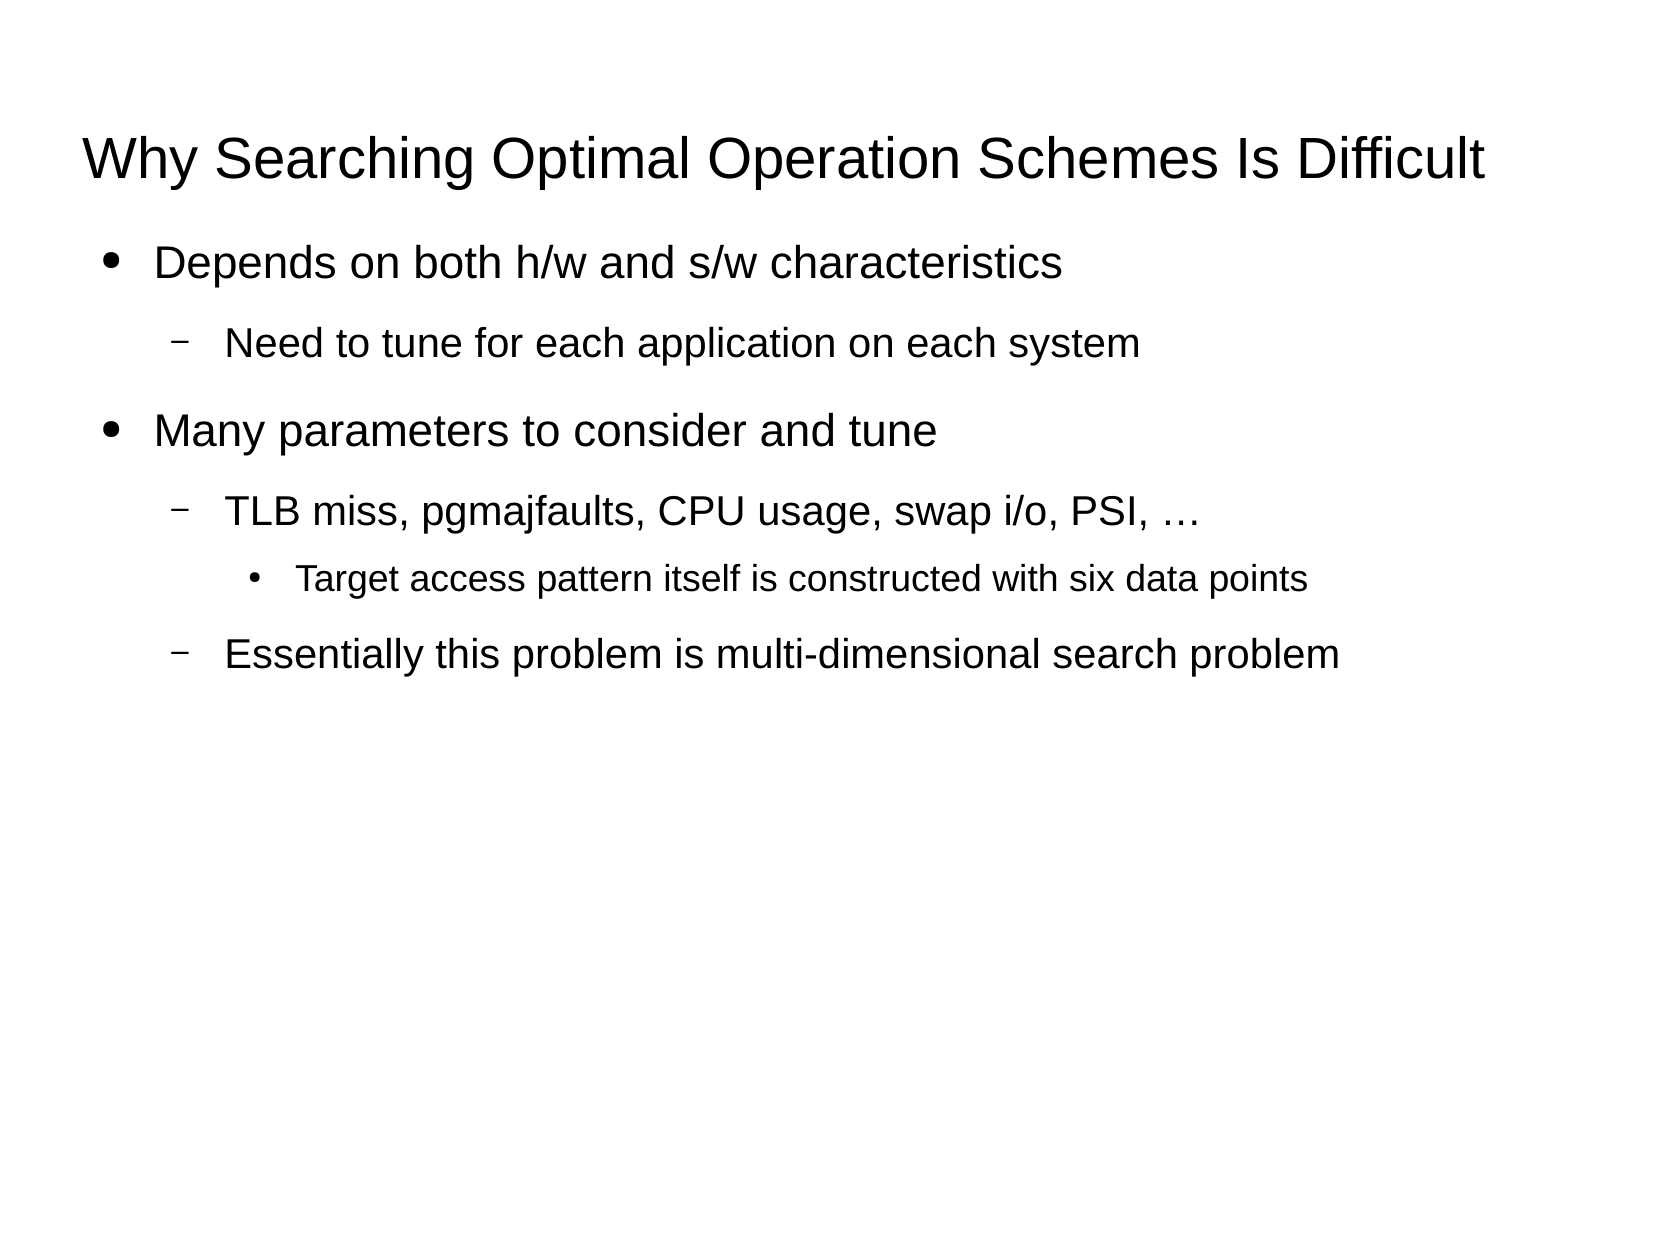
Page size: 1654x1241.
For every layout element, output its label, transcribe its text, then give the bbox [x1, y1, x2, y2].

title Why Searching Optimal Operation Schemes Is Difficult [82, 108, 1571, 210]
list Depends on both h/w and s/w characteristics Need to tune for each application on each system Many parameters to consider and tune TLB miss, pgmajfaults, CPU usage, swap i/o, PSI, … Target access pattern itself is constructed with six data points Essentially this problem is multi-dimensional search problem [82, 236, 1571, 1111]
